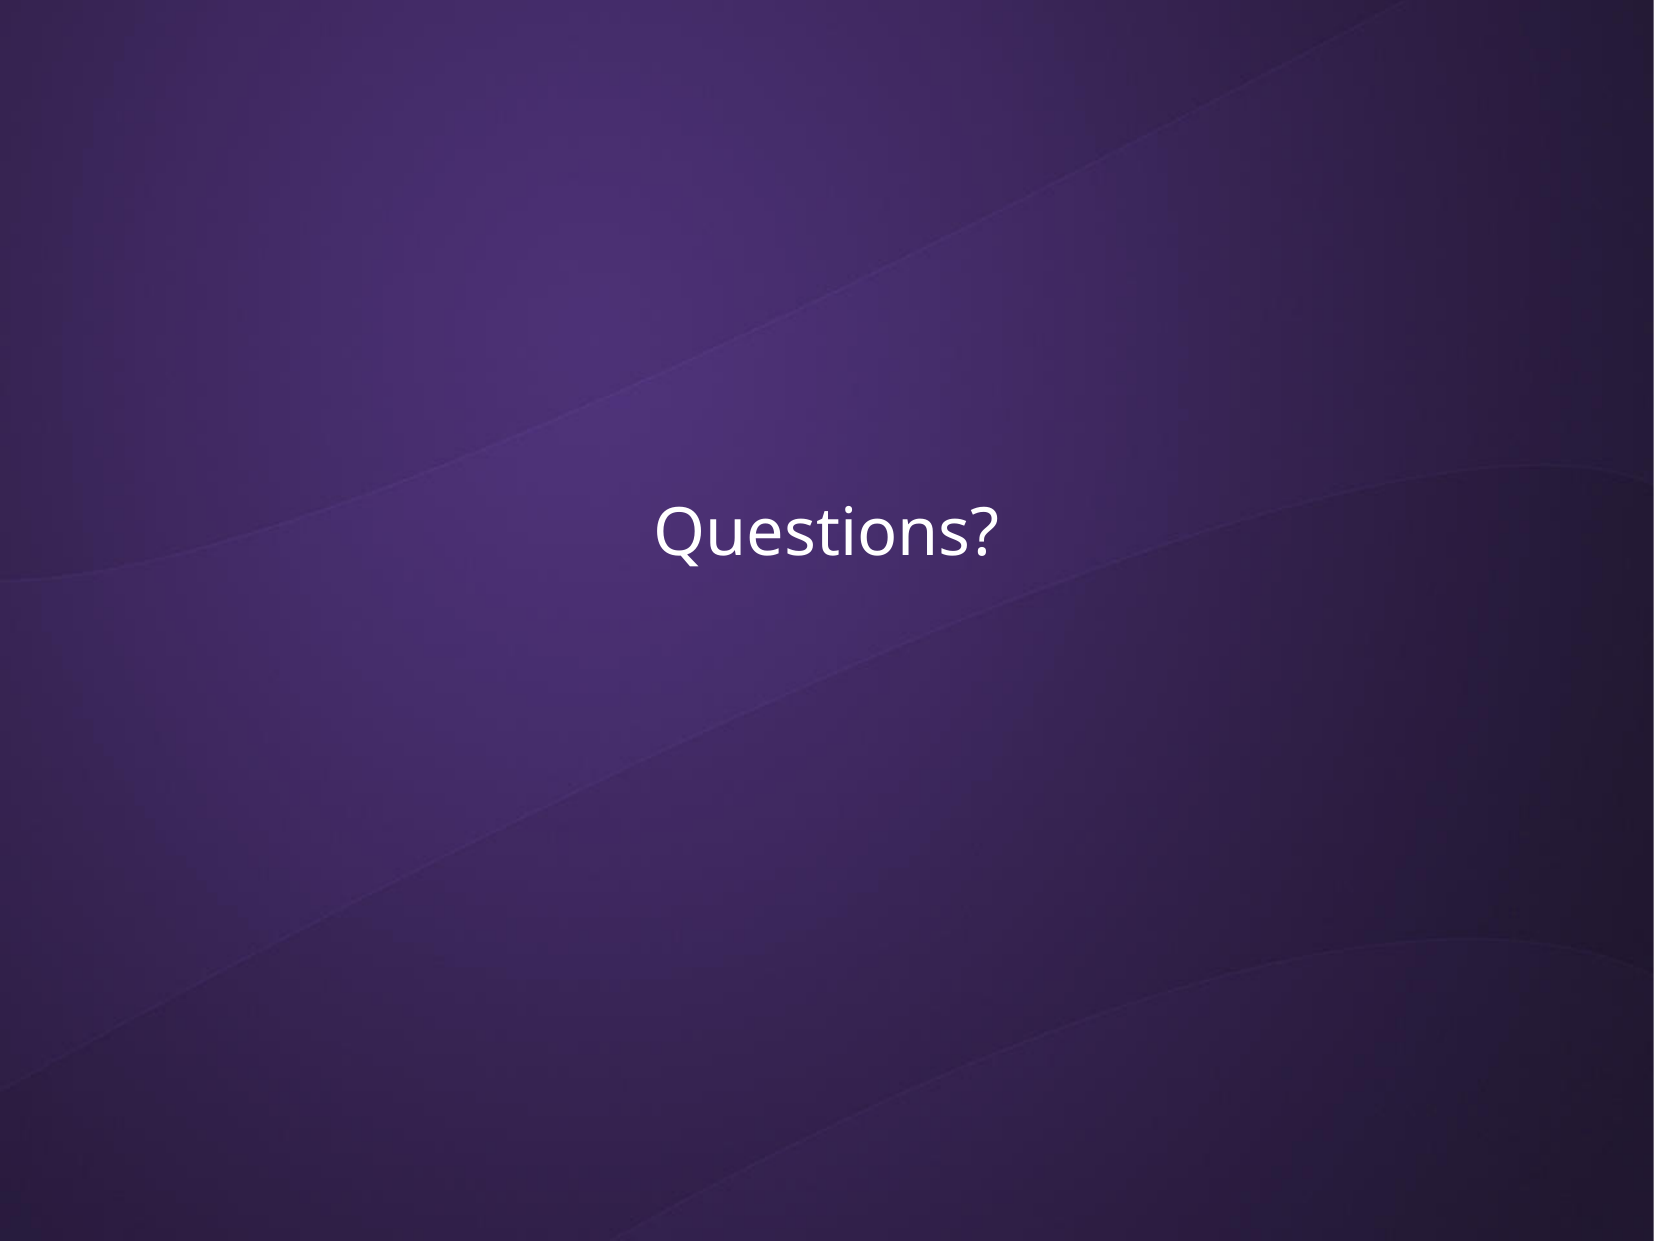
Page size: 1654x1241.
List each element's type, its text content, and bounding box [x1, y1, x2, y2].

picture [0, 0, 1654, 1241]
subtitle Questions? [82, 49, 1571, 1010]
